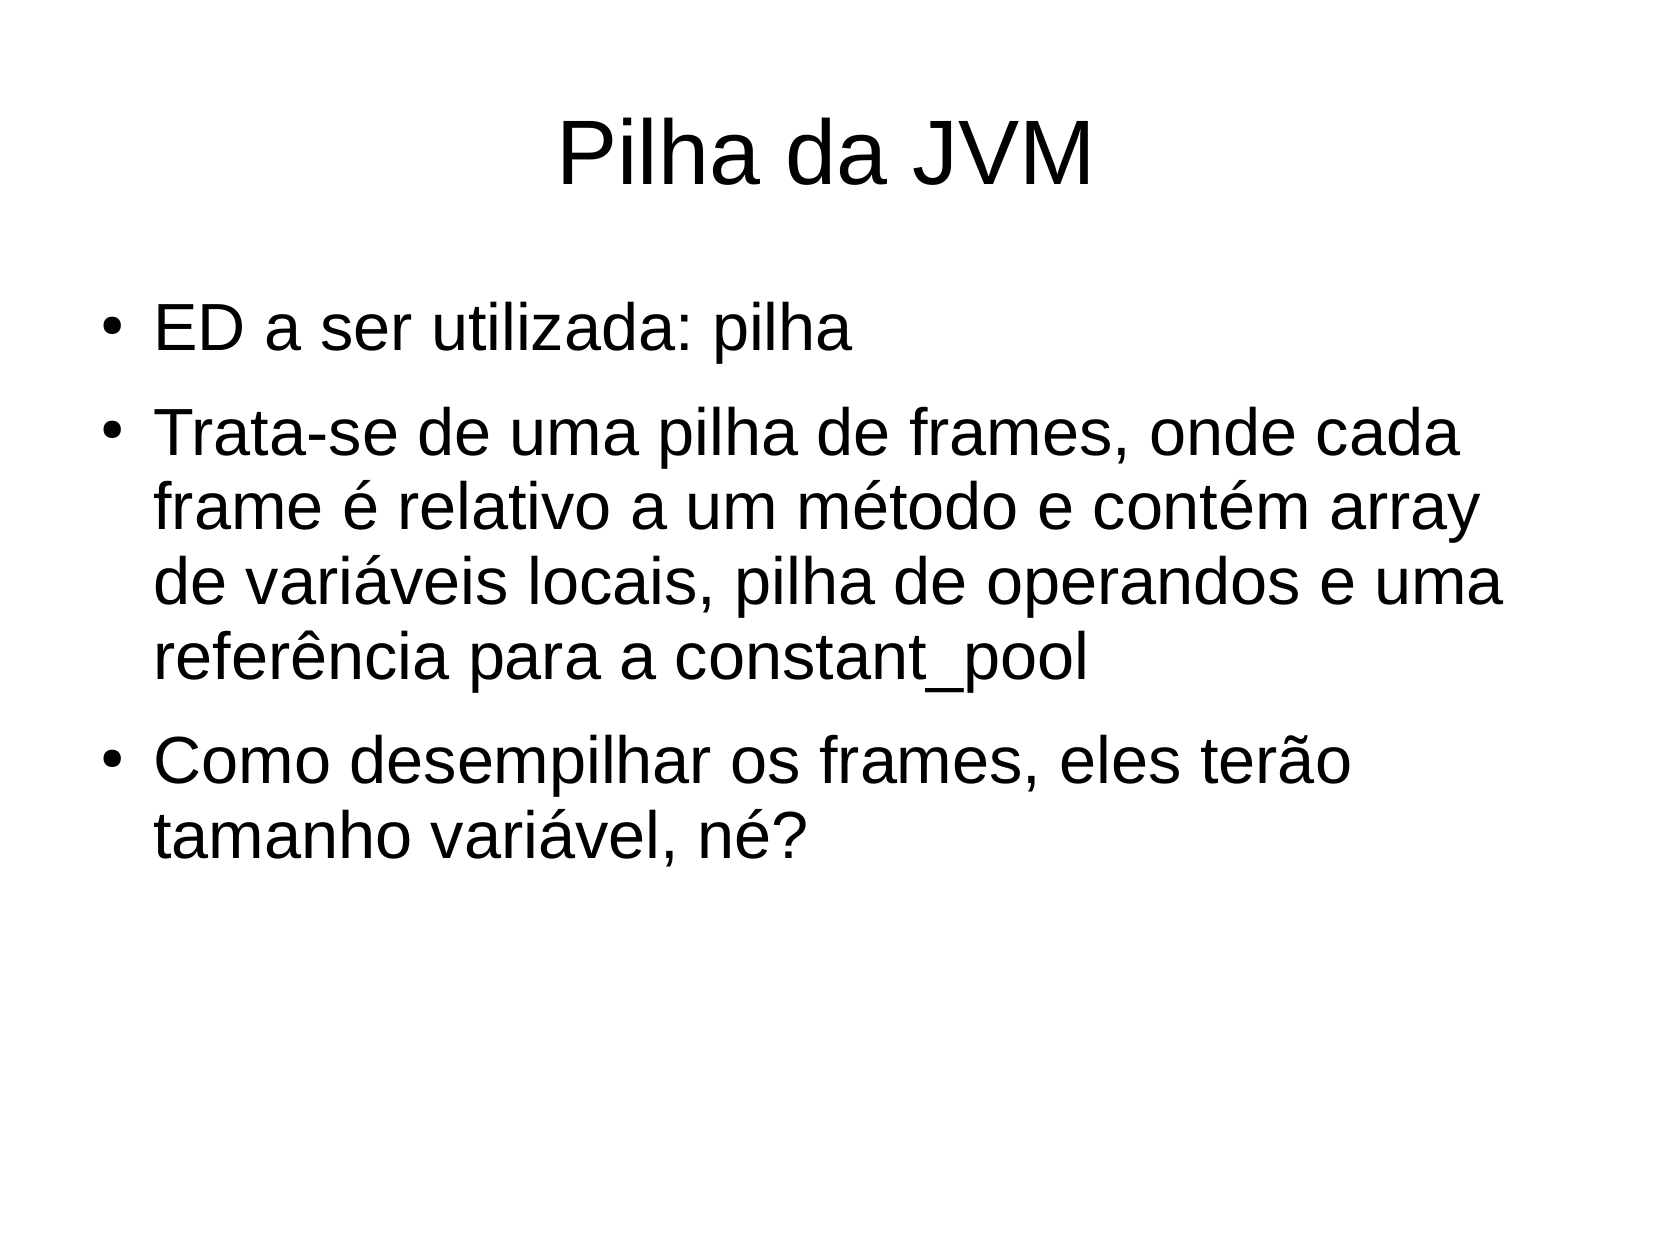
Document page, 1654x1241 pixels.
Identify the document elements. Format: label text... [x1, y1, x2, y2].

title Pilha da JVM [82, 49, 1571, 257]
list ED a ser utilizada: pilha Trata-se de uma pilha de frames, onde cada frame é relativo a um método e contém array de variáveis locais, pilha de operandos e uma referência para a constant_pool Como desempilhar os frames, eles terão tamanho variável, né? [82, 290, 1571, 1010]
